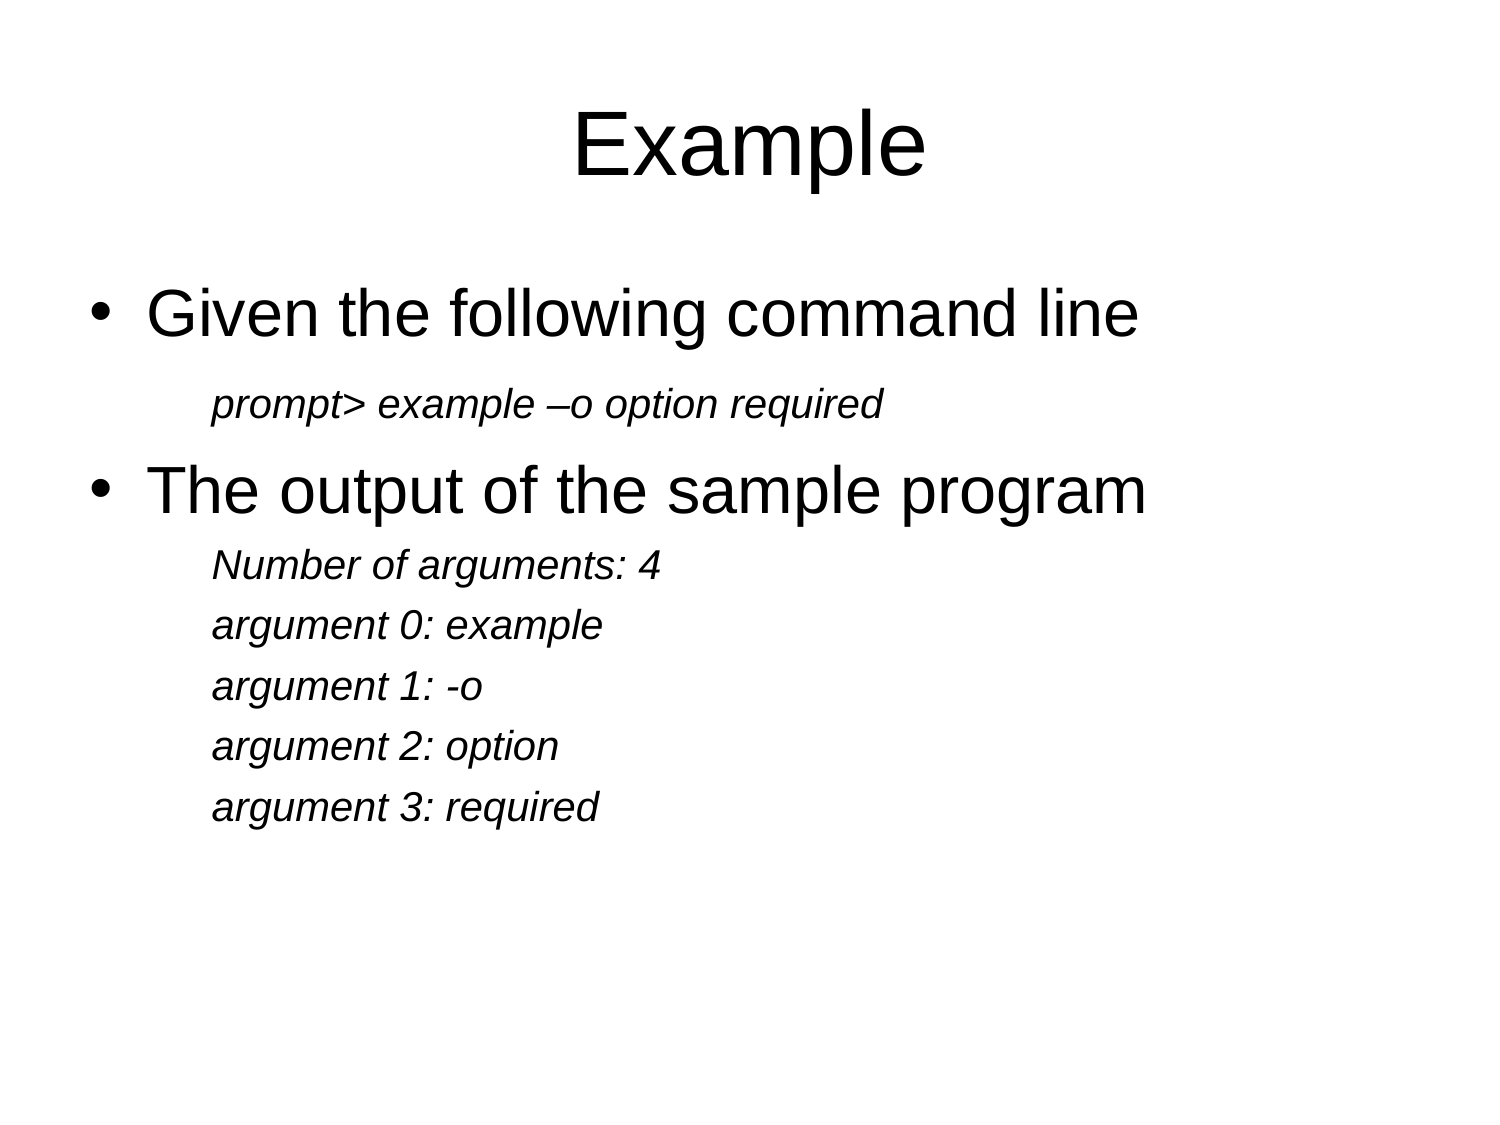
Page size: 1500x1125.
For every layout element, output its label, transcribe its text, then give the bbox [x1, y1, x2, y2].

list Given the following command line prompt> example –o option required The output of the sample program Number of arguments: 4 argument 0: example argument 1: -o argument 2: option argument 3: required [75, 262, 1426, 1005]
title Example [75, 45, 1426, 233]
